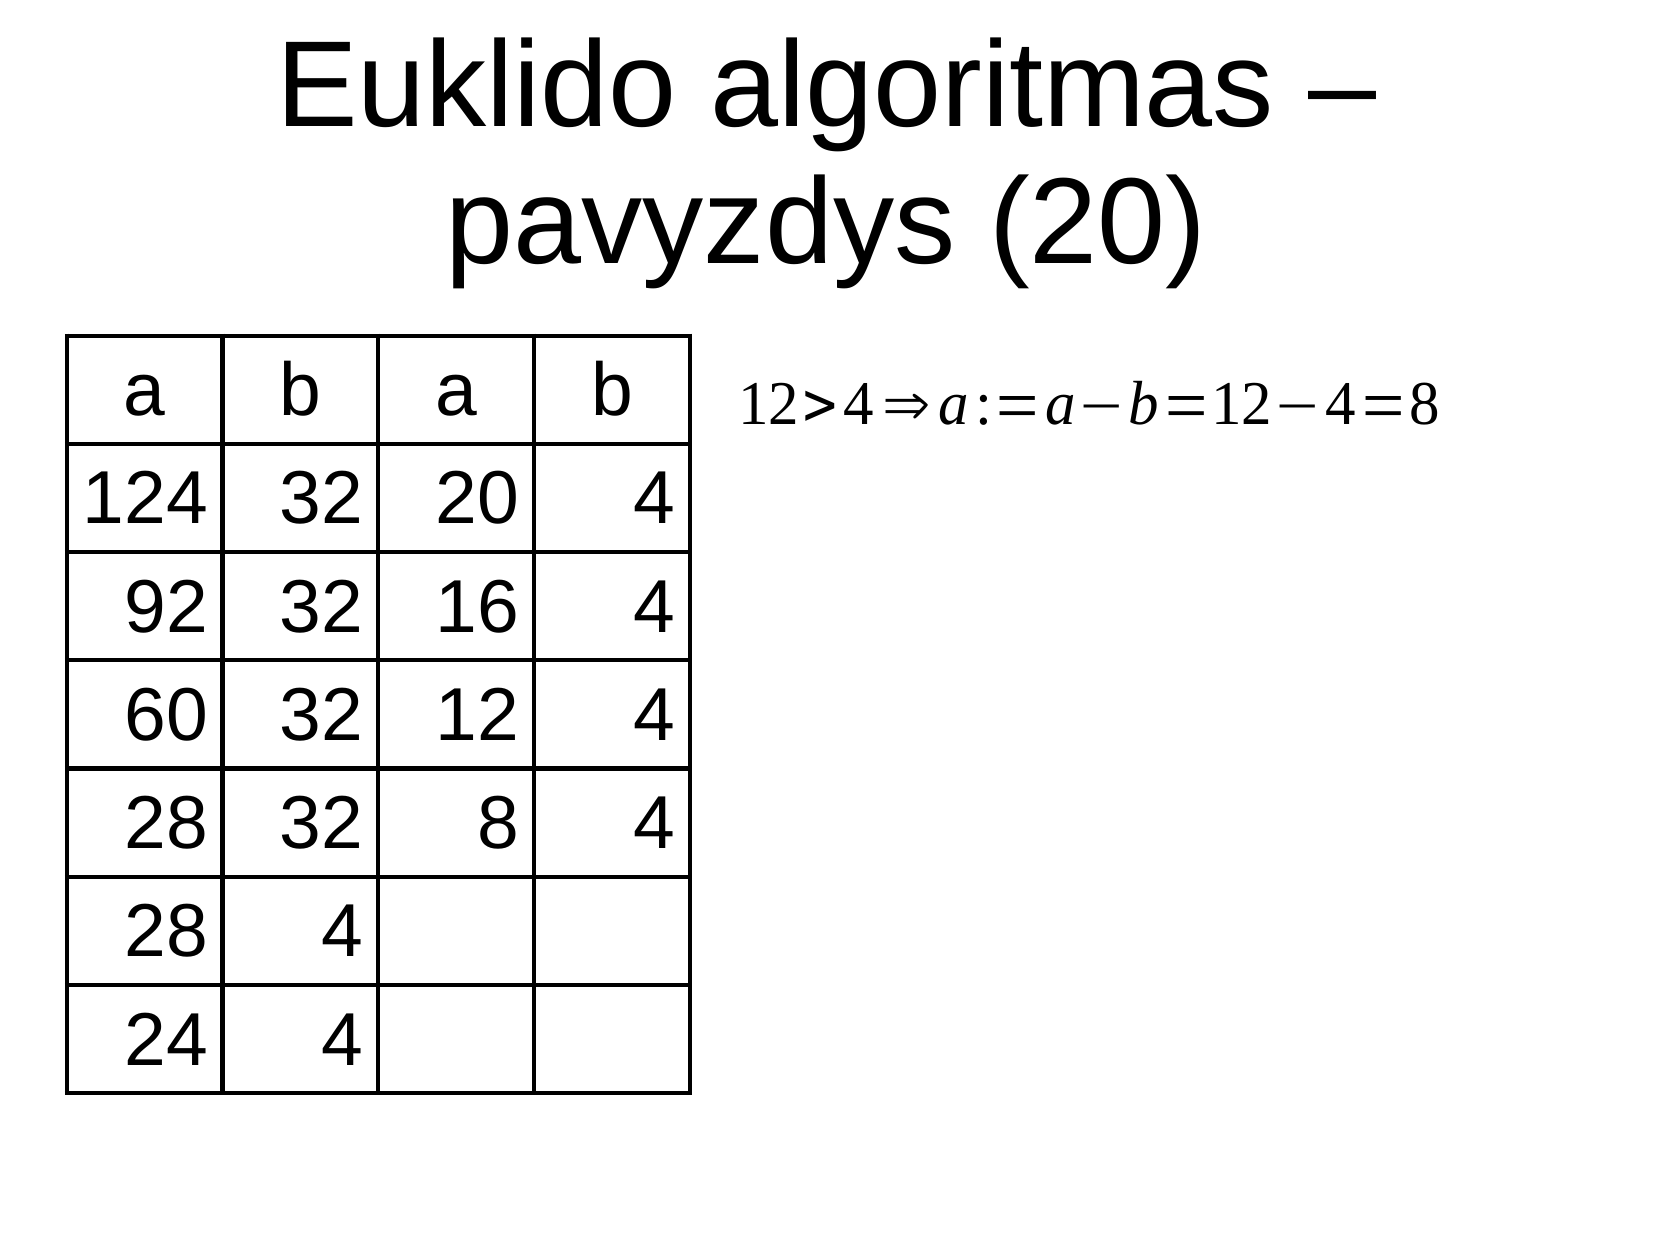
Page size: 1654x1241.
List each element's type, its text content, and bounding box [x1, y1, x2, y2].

table_cell 12 [380, 662, 532, 766]
table_cell [380, 987, 532, 1091]
table_cell 124 [69, 446, 220, 550]
table_cell 4 [536, 554, 688, 658]
table_cell 32 [225, 446, 376, 550]
table_cell 28 [69, 771, 220, 875]
table_cell 32 [225, 771, 376, 875]
table_cell 4 [225, 987, 376, 1091]
table_cell [536, 879, 688, 983]
chart [732, 368, 1448, 438]
table_header a [69, 338, 220, 442]
table_cell [536, 987, 688, 1091]
table_cell 60 [69, 662, 220, 766]
table_cell 32 [225, 554, 376, 658]
table_header b [225, 338, 376, 442]
table_cell 4 [536, 446, 688, 550]
table_cell 32 [225, 662, 376, 766]
table_cell 4 [225, 879, 376, 983]
table_cell [380, 879, 532, 983]
table_cell 4 [536, 771, 688, 875]
table_cell 20 [380, 446, 532, 550]
table_header b [536, 338, 688, 442]
table_cell 24 [69, 987, 220, 1091]
table_cell 28 [69, 879, 220, 983]
title Euklido algoritmas – pavyzdys (20) [82, 16, 1571, 290]
table_header a [380, 338, 532, 442]
table_cell 8 [380, 771, 532, 875]
table_cell 16 [380, 554, 532, 658]
table_cell 4 [536, 662, 688, 766]
table_cell 92 [69, 554, 220, 658]
